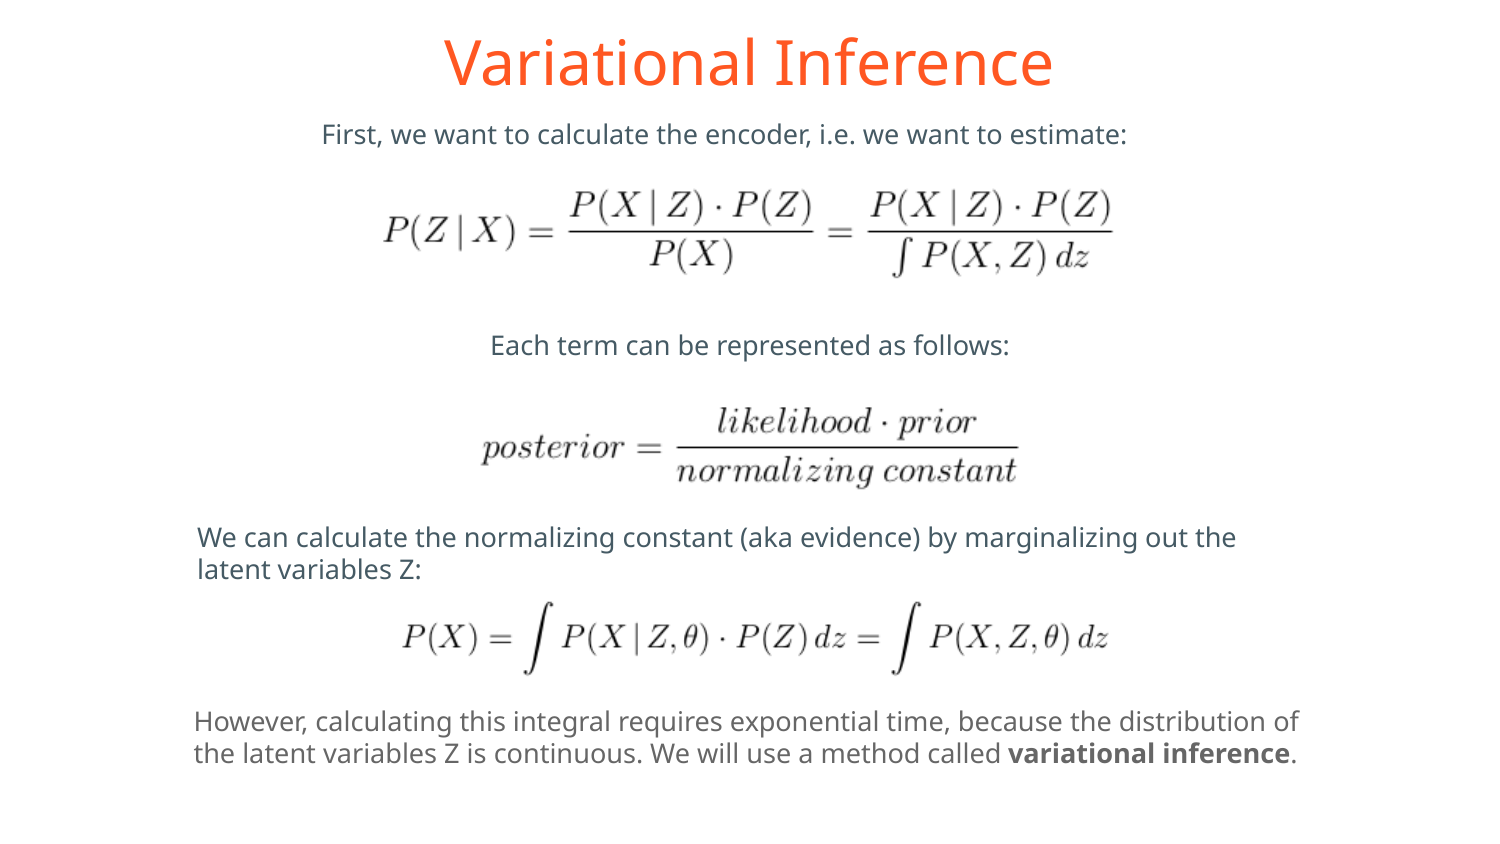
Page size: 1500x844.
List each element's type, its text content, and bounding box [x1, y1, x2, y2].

picture [382, 179, 1118, 304]
picture [380, 593, 1120, 689]
title Variational Inference [119, 8, 1381, 96]
text_box First, we want to calculate the encoder, i.e. we want to estimate: [306, 102, 1194, 179]
list However, calculating this integral requires exponential time, because the distribution of the latent variables Z is continuous. We will use a method called variational inference. [178, 688, 1322, 798]
text_box We can calculate the normalizing constant (aka evidence) by marginalizing out the latent variables Z: [182, 512, 1318, 593]
picture [470, 385, 1030, 512]
text_box Each term can be represented as follows: [297, 304, 1203, 385]
